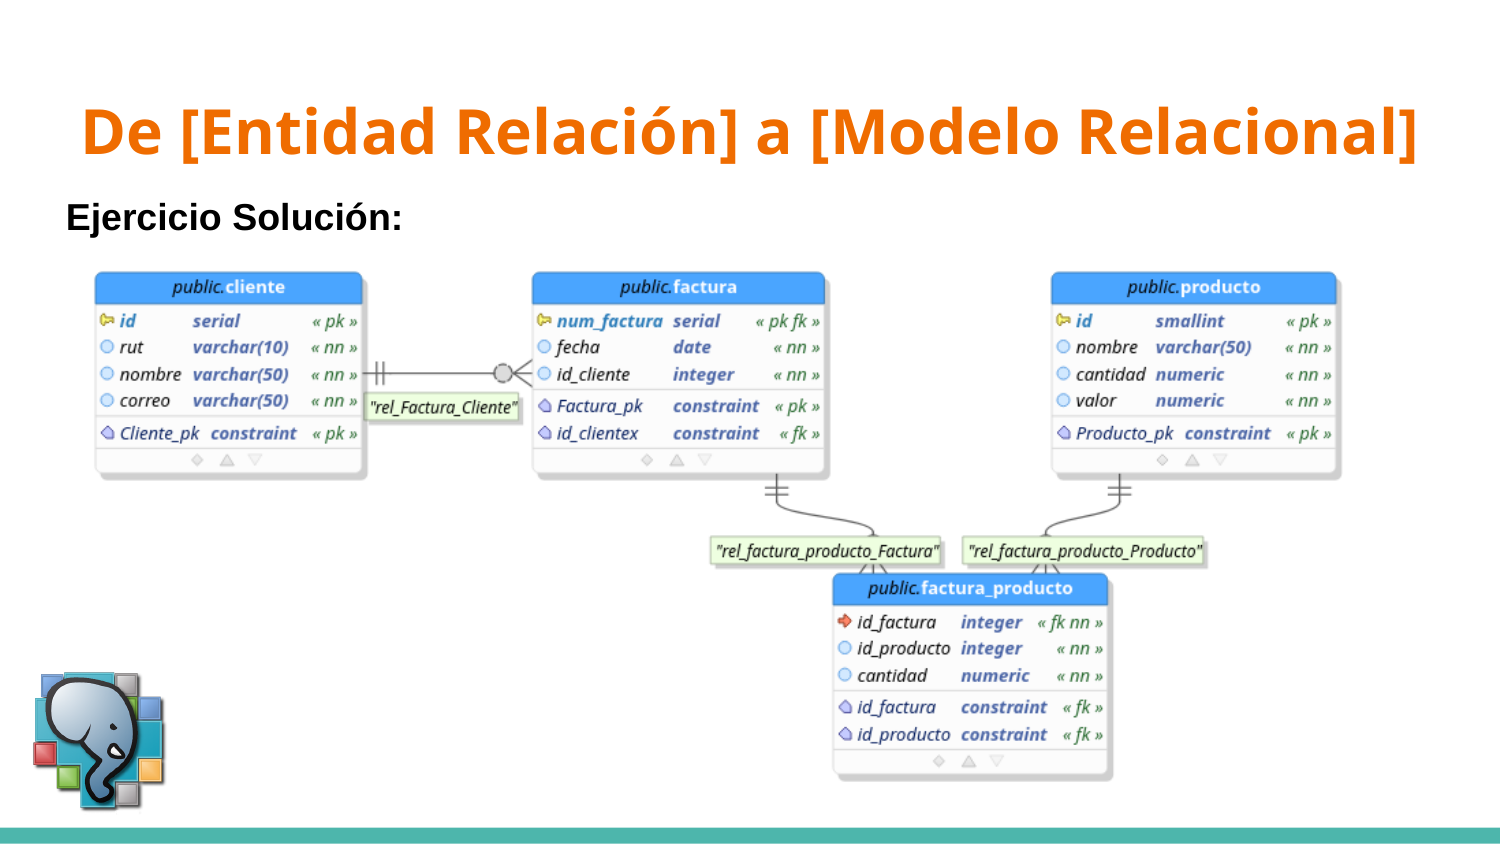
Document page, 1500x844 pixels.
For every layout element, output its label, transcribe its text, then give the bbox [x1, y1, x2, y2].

text_box Ejercicio Solución: [51, 188, 697, 246]
title De [Entidad Relación] a [Modelo Relacional] [51, 72, 1449, 189]
picture [0, 259, 1358, 815]
